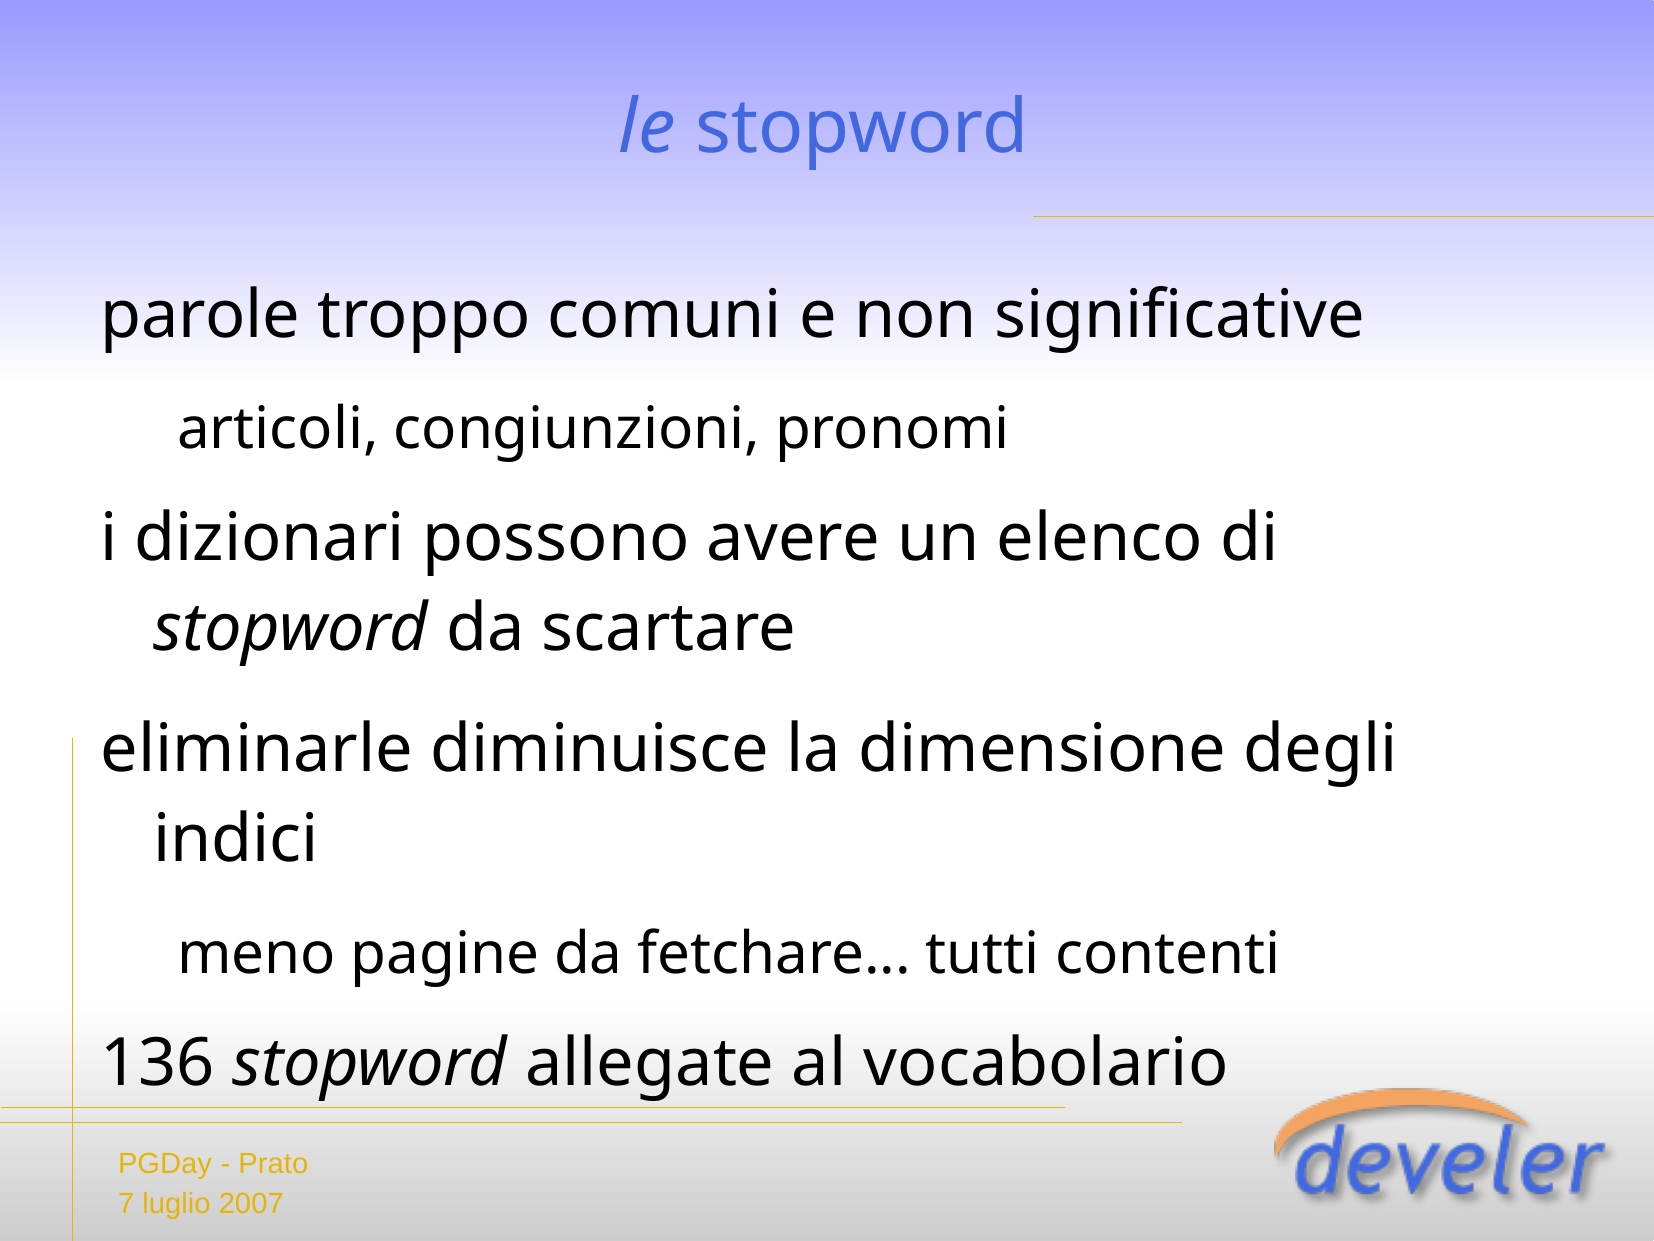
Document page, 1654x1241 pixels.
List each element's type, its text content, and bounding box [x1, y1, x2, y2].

list parole troppo comuni e non significative articoli, congiunzioni, pronomi i dizionari possono avere un elenco di stopword da scartare eliminarle diminuisce la dimensione degli indici meno pagine da fetchare... tutti contenti 136 stopword allegate al vocabolario [82, 265, 1571, 1093]
title le stopword [82, 29, 1565, 217]
picture [1269, 1083, 1622, 1211]
